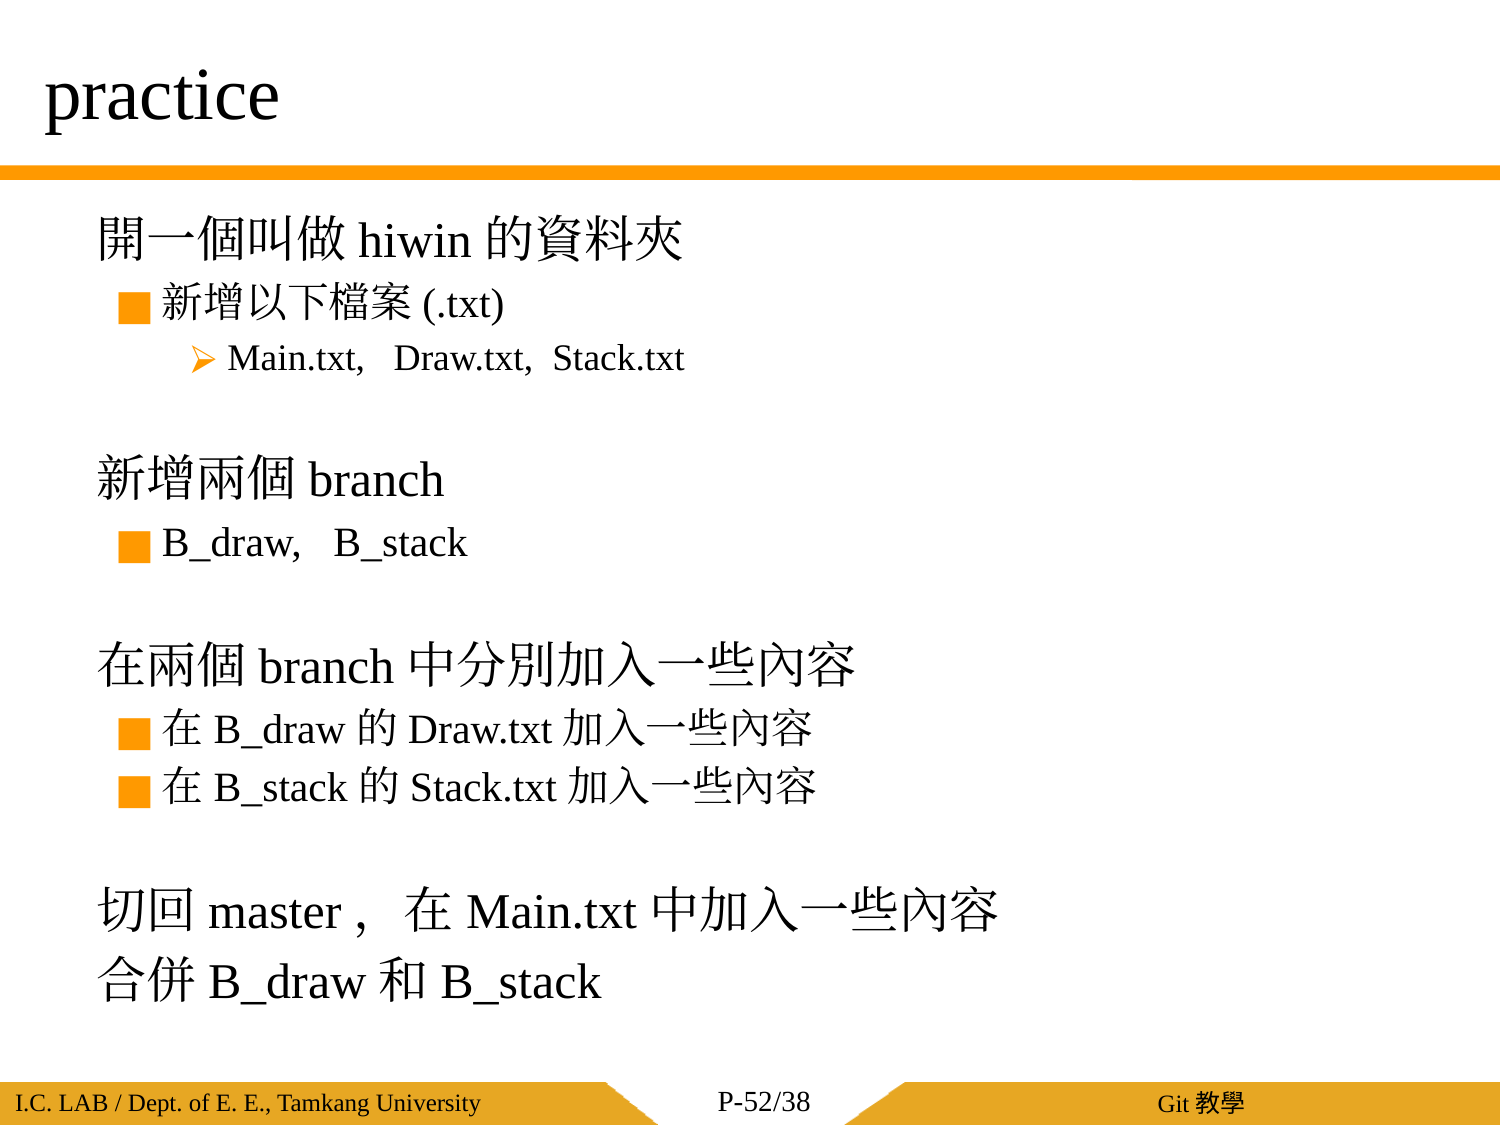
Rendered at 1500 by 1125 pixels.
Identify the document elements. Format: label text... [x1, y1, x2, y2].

list 開一個叫做hiwin的資料夾 新增以下檔案(.txt) Main.txt, Draw.txt, Stack.txt 新增兩個branch B_draw, B_stack 在兩個branch中分別加入一些內容 在B_draw的Draw.txt加入一些內容 在B_stack的Stack.txt加入一些內容 切回master，在Main.txt中加入一些內容 合併B_draw和B_stack [24, 200, 1463, 1074]
picture [842, 1082, 1500, 1125]
picture [0, 1082, 658, 1125]
title practice [29, 19, 1459, 161]
